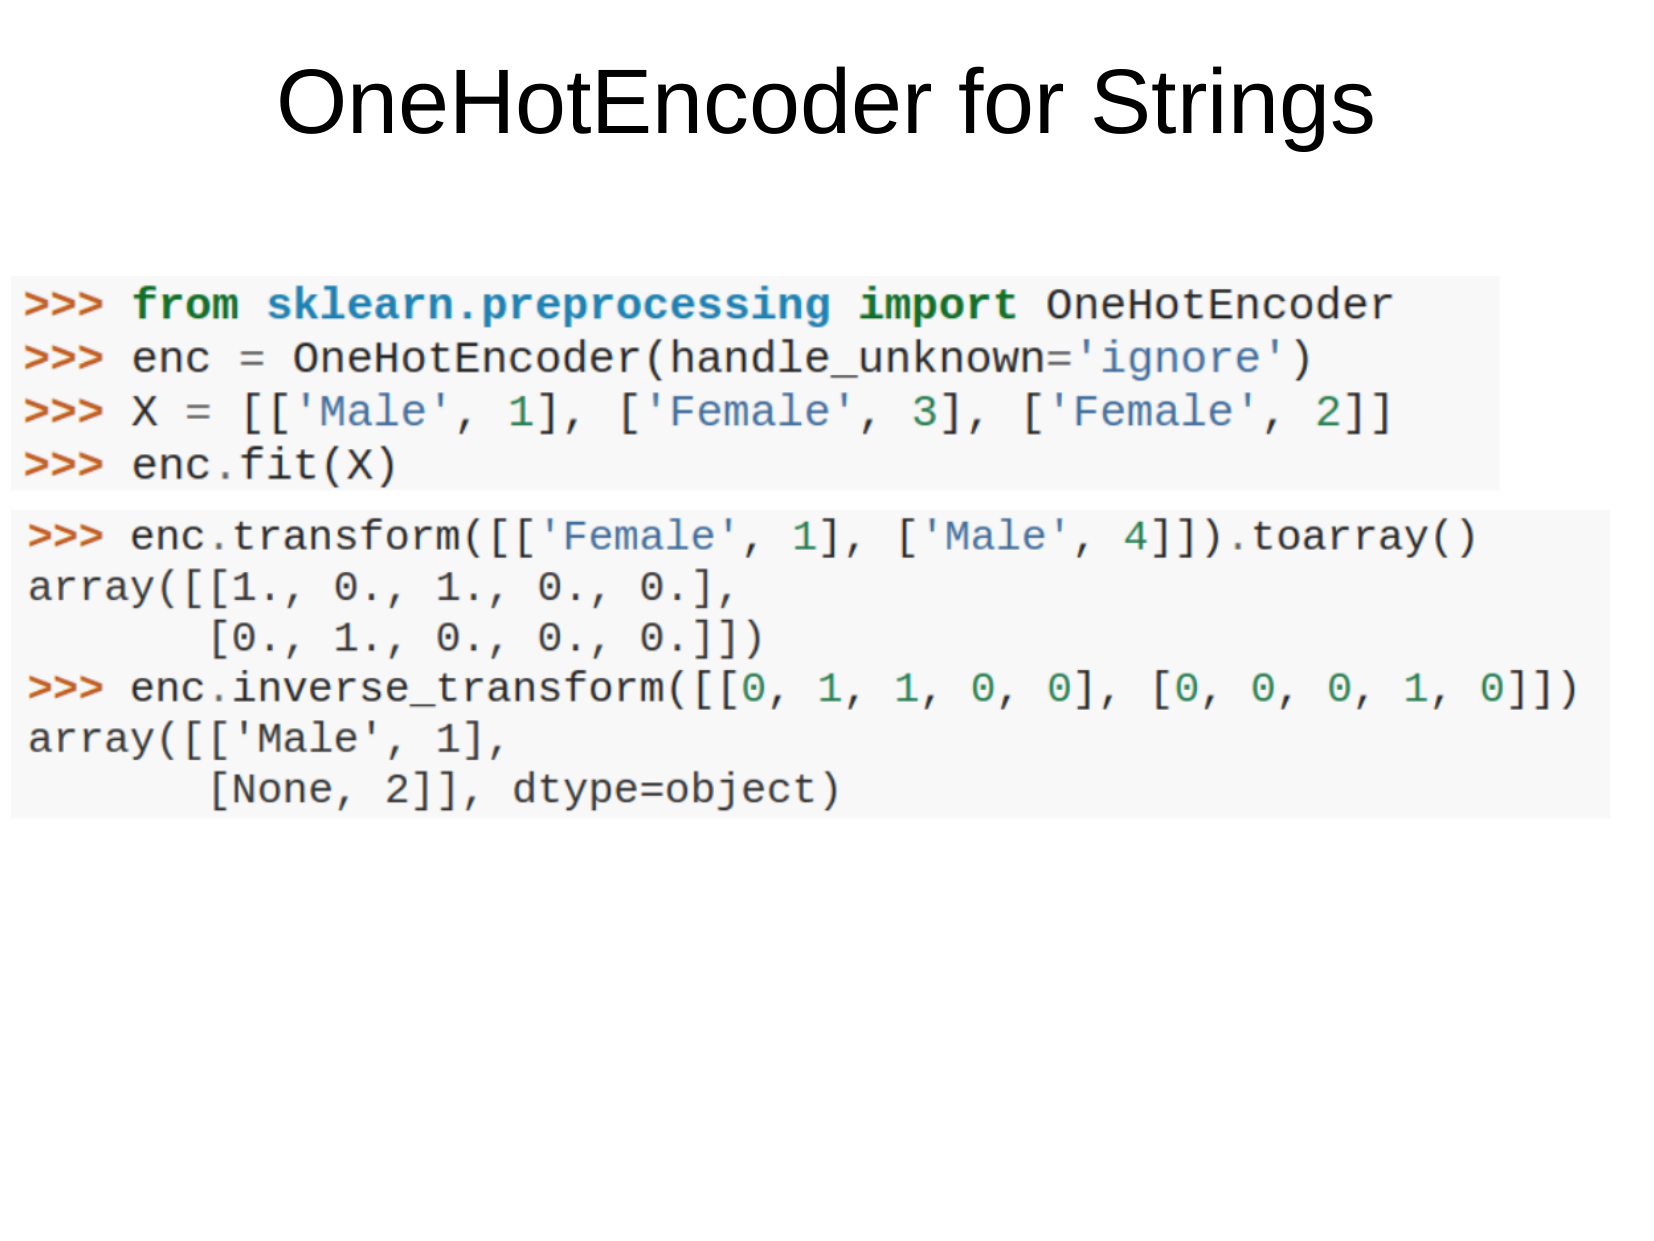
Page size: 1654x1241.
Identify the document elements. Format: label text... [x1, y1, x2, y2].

title OneHotEncoder for Strings [82, 49, 1571, 257]
picture [11, 276, 1622, 826]
